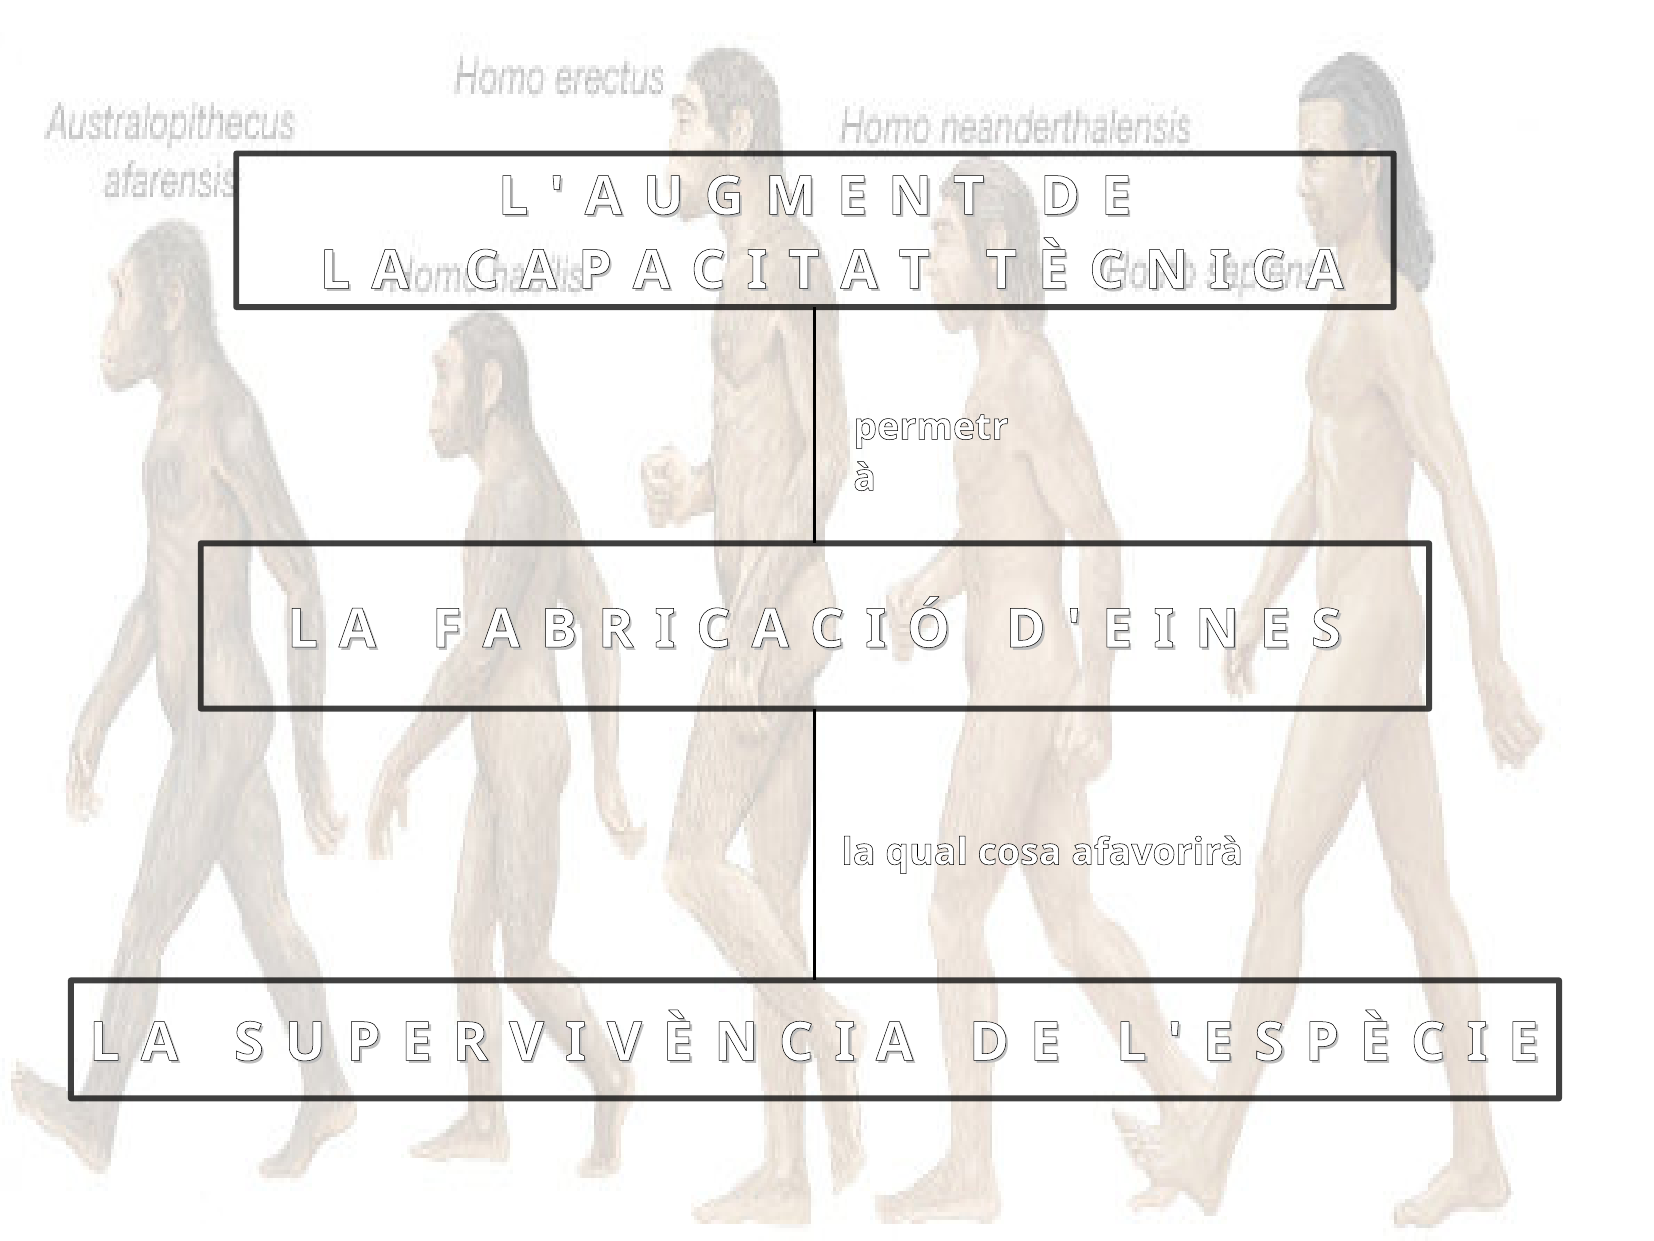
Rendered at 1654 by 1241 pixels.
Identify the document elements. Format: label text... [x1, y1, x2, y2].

text_box L'AUGMENT DE LA CAPACITAT TÈCNICA [236, 153, 1394, 308]
text_box LA FABRICACIÓ D'EINES [200, 543, 1430, 709]
text_box LA SUPERVIVÈNCIA DE L'ESPÈCIE [70, 980, 1560, 1099]
picture [0, 0, 1654, 1241]
text_box permetrà [838, 391, 1040, 449]
text_box la qual cosa afavorirà [826, 817, 1312, 875]
